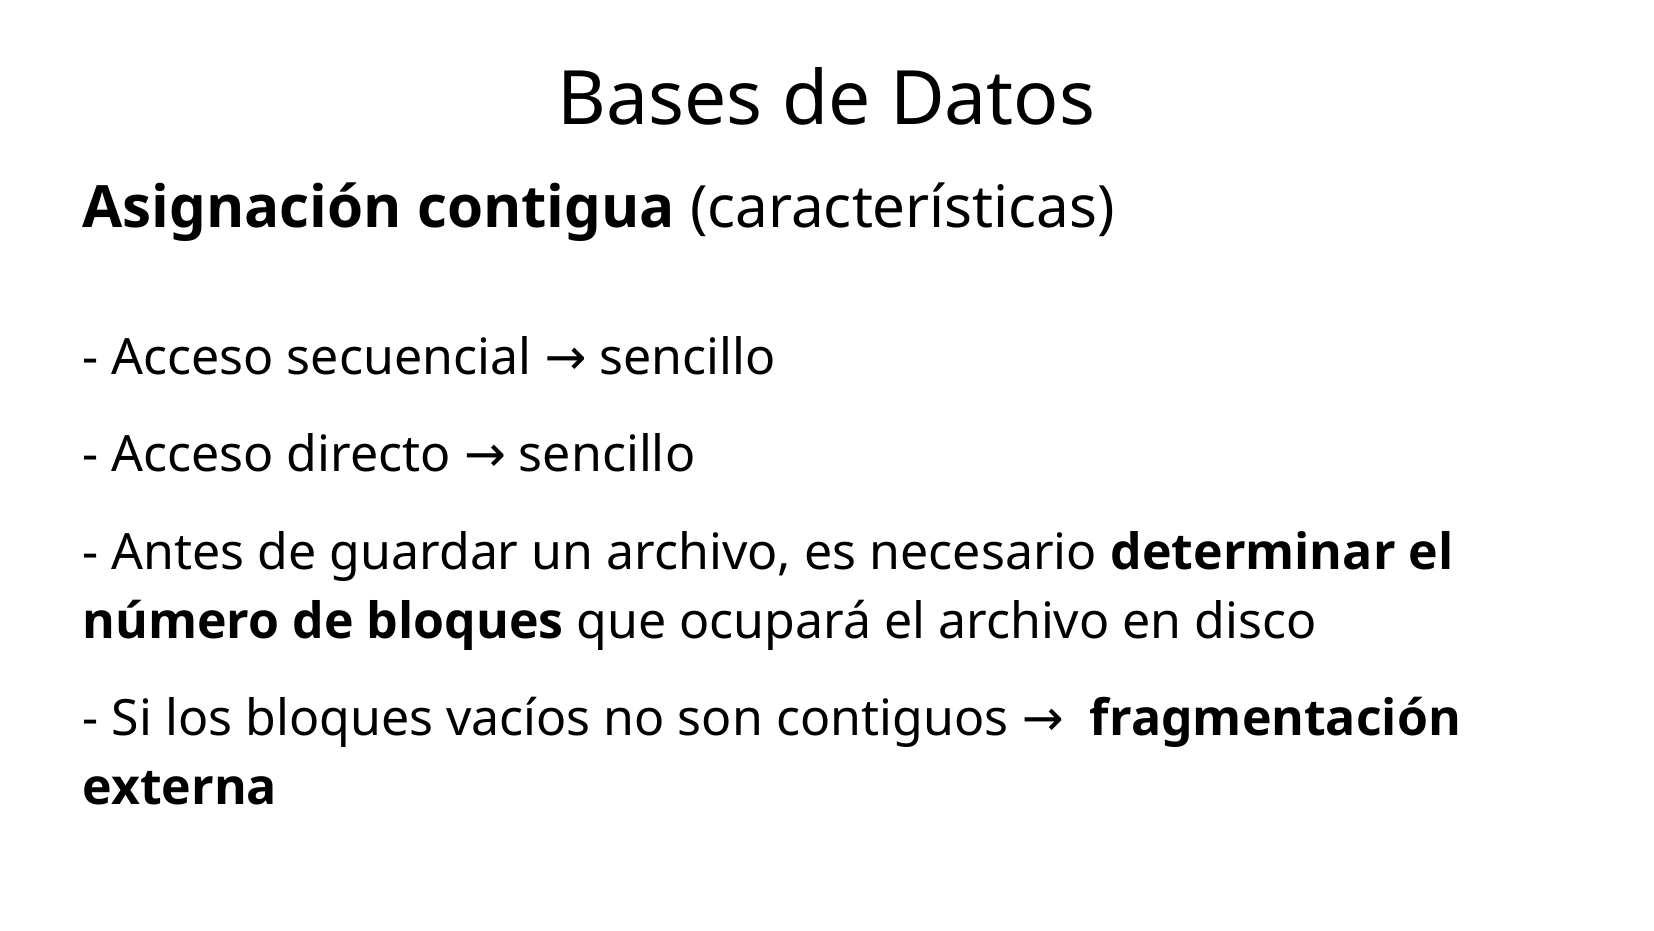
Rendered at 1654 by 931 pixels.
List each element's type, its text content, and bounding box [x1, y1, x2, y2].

title Bases de Datos [82, 37, 1571, 154]
list Asignación contigua (características) - Acceso secuencial → sencillo - Acceso directo → sencillo - Antes de guardar un archivo, es necesario determinar el número de bloques que ocupará el archivo en disco - Si los bloques vacíos no son contiguos → fragmentación externa [82, 165, 1595, 886]
